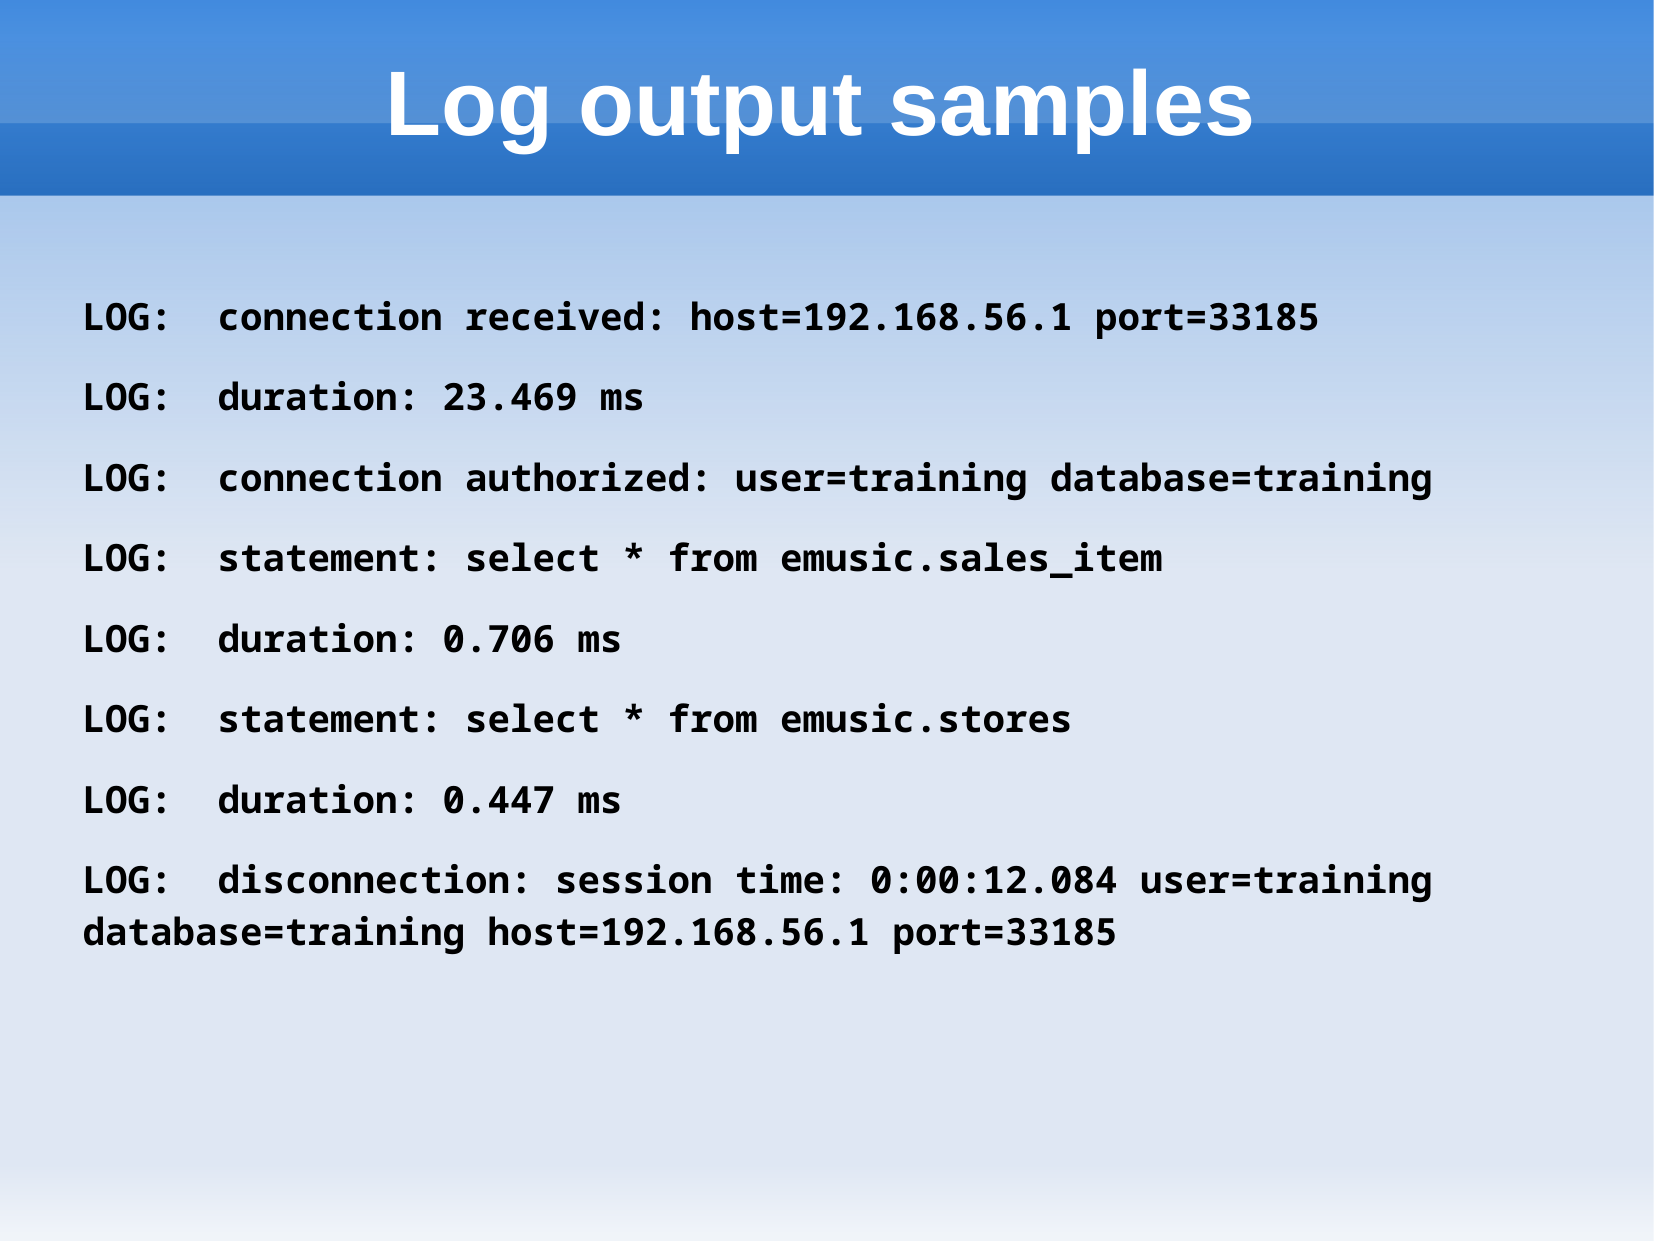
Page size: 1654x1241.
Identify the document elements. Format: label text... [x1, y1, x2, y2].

title Log output samples [76, 0, 1565, 208]
list LOG: connection received: host=192.168.56.1 port=33185 LOG: duration: 23.469 ms LOG: connection authorized: user=training database=training LOG: statement: select * from emusic.sales_item LOG: duration: 0.706 ms LOG: statement: select * from emusic.stores LOG: duration: 0.447 ms LOG: disconnection: session time: 0:00:12.084 user=training database=training host=192.168.56.1 port=33185 [82, 290, 1571, 1094]
picture [0, 0, 1654, 1241]
